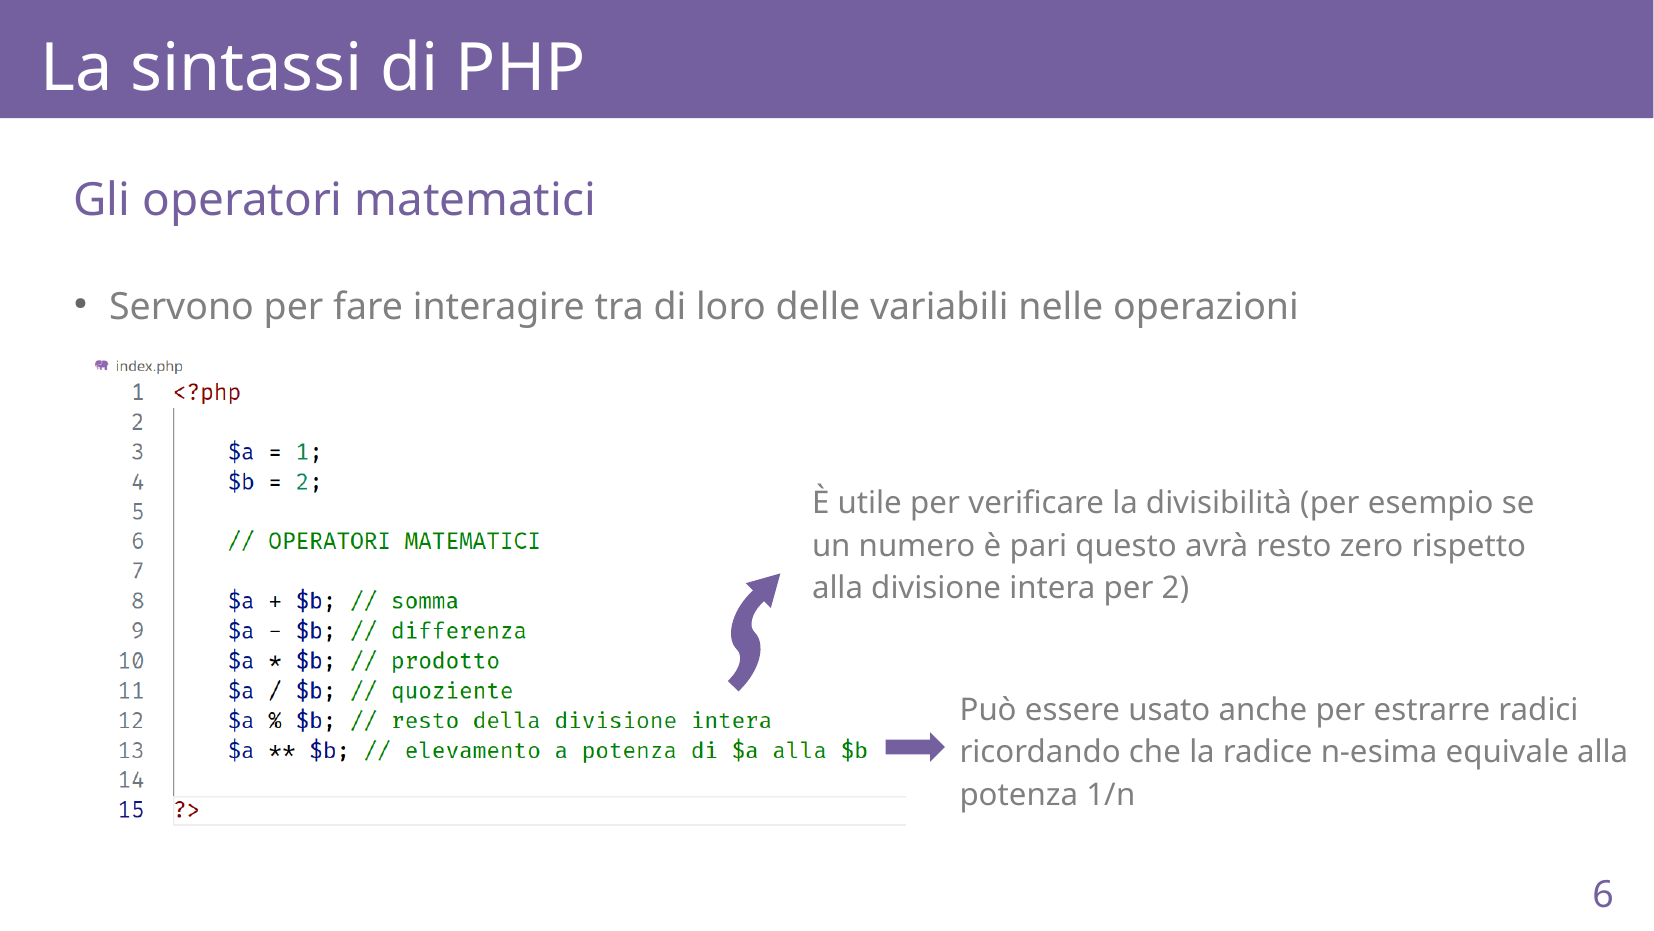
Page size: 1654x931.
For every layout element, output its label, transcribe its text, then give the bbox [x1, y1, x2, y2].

text_box Può essere usato anche per estrarre radici ricordando che la radice n-esima equivale alla potenza 1/n [944, 679, 1654, 851]
text_box Gli operatori matematici [59, 158, 1107, 229]
text_box [727, 573, 781, 692]
text_box [0, 0, 1654, 119]
picture [88, 354, 906, 838]
text_box [885, 732, 945, 762]
text_box La sintassi di PHP [25, 11, 523, 107]
text_box È utile per verificare la divisibilità (per esempio se un numero è pari questo avrà resto zero rispetto alla divisione intera per 2) [797, 472, 1565, 645]
text_box Servono per fare interagire tra di loro delle variabili nelle operazioni [59, 246, 1540, 532]
text_box <numero> [1513, 860, 1654, 931]
